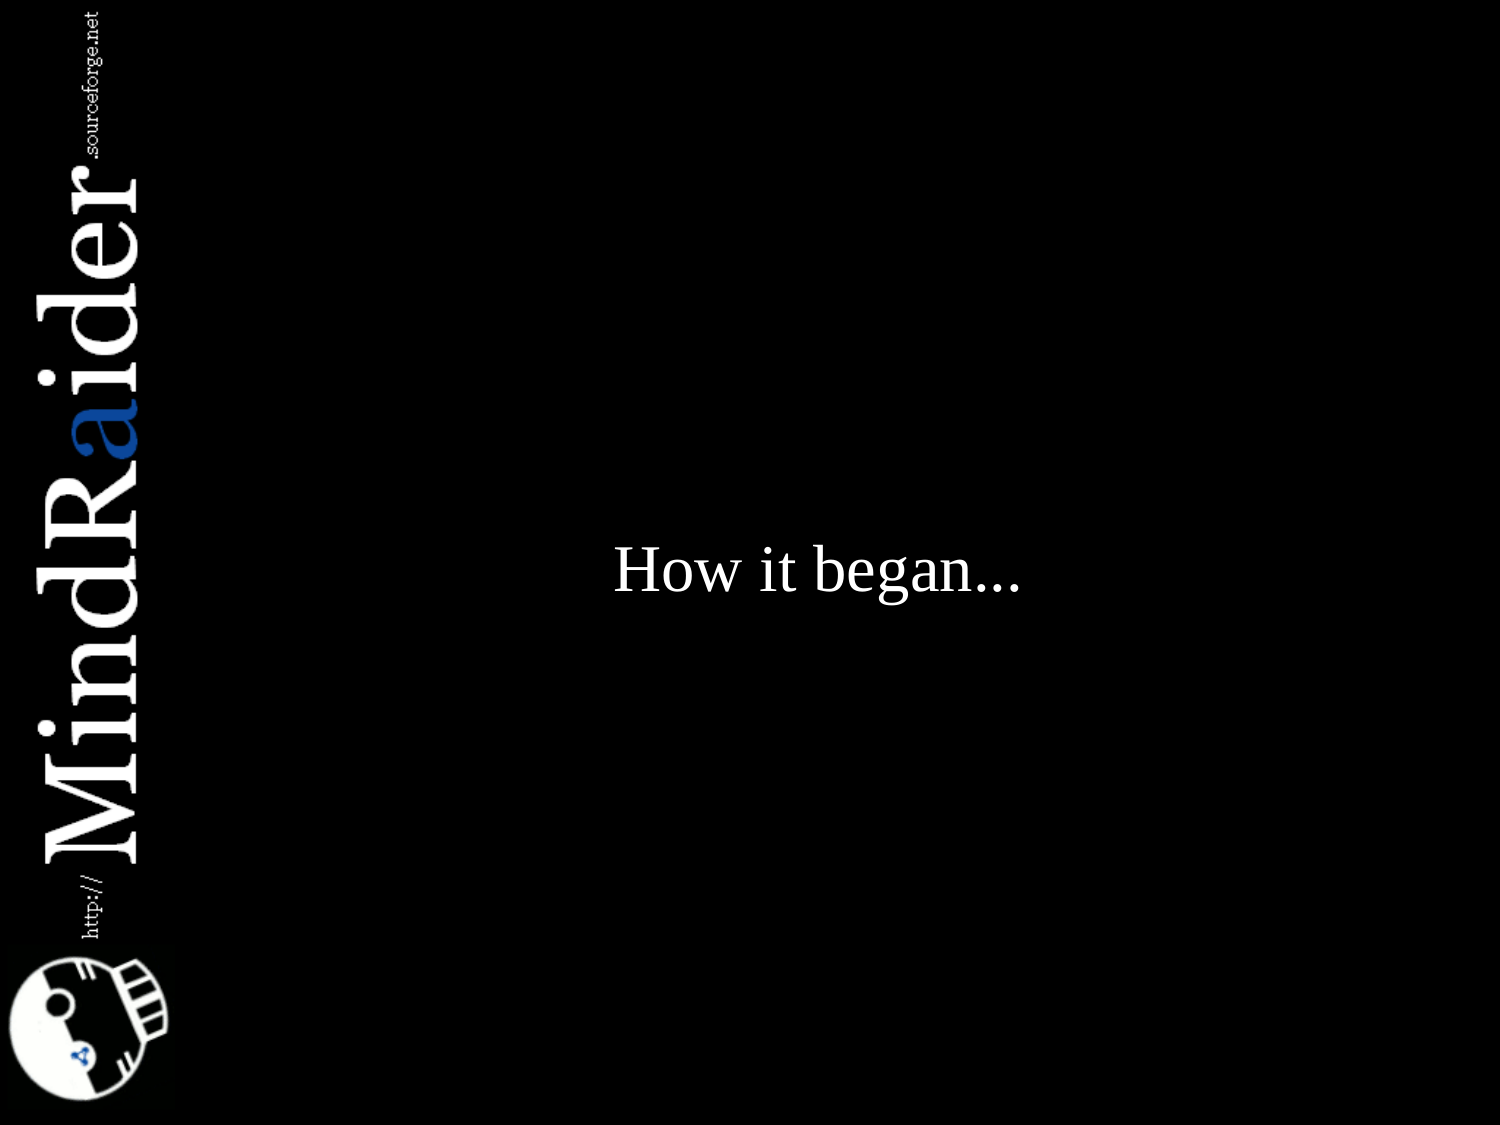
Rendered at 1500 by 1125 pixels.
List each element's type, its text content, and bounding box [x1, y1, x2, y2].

picture [0, 0, 1500, 1125]
subtitle How it began... [137, 425, 1500, 713]
